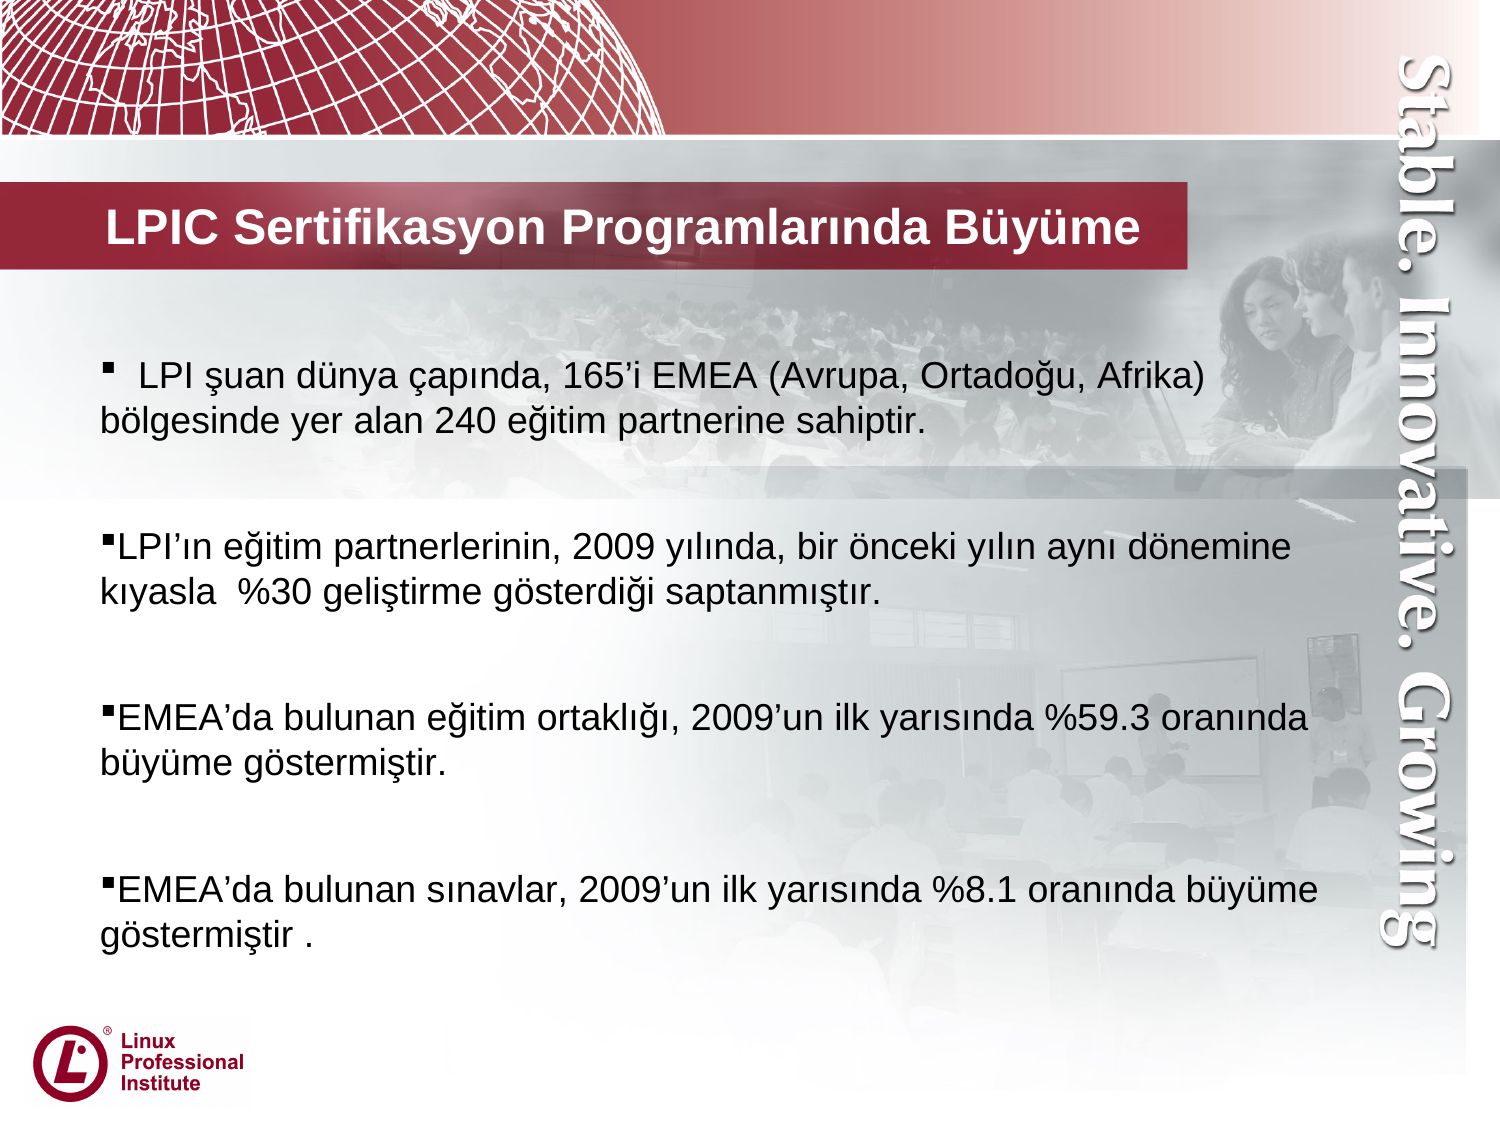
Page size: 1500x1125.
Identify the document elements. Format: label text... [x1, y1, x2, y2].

picture [0, 0, 1500, 1113]
text_box LPIC Sertifikasyon Programlarında Büyüme [105, 187, 1407, 288]
text_box LPI şuan dünya çapında, 165’i EMEA (Avrupa, Ortadoğu, Afrika) bölgesinde yer alan 240 eğitim partnerine sahiptir. LPI’ın eğitim partnerlerinin, 2009 yılında, bir önceki yılın aynı dönemine kıyasla %30 geliştirme gösterdiği saptanmıştır. EMEA’da bulunan eğitim ortaklığı, 2009’un ilk yarısında %59.3 oranında büyüme göstermiştir. EMEA’da bulunan sınavlar, 2009’un ilk yarısında %8.1 oranında büyüme göstermiştir.. [99, 287, 1325, 966]
